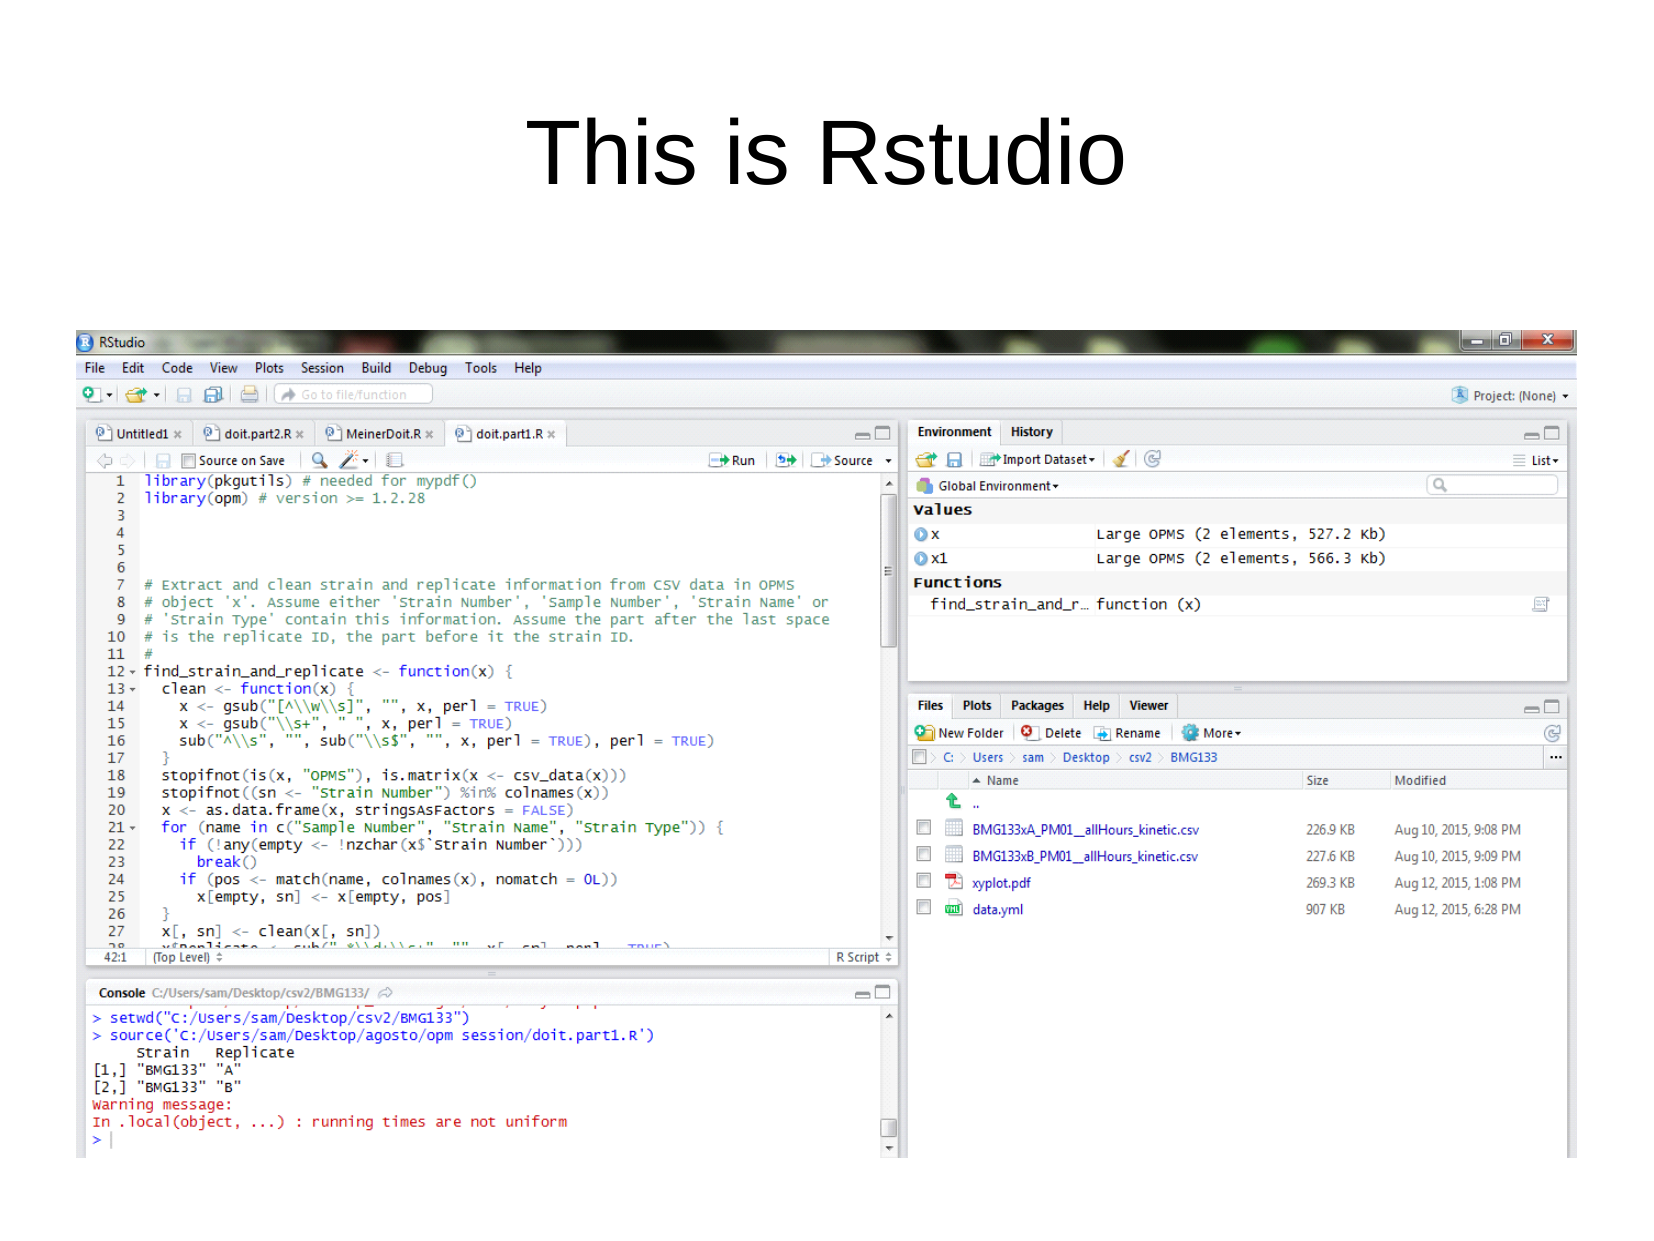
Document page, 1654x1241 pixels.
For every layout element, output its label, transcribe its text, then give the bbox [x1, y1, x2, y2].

picture [76, 330, 1577, 1158]
title This is Rstudio [82, 49, 1571, 257]
